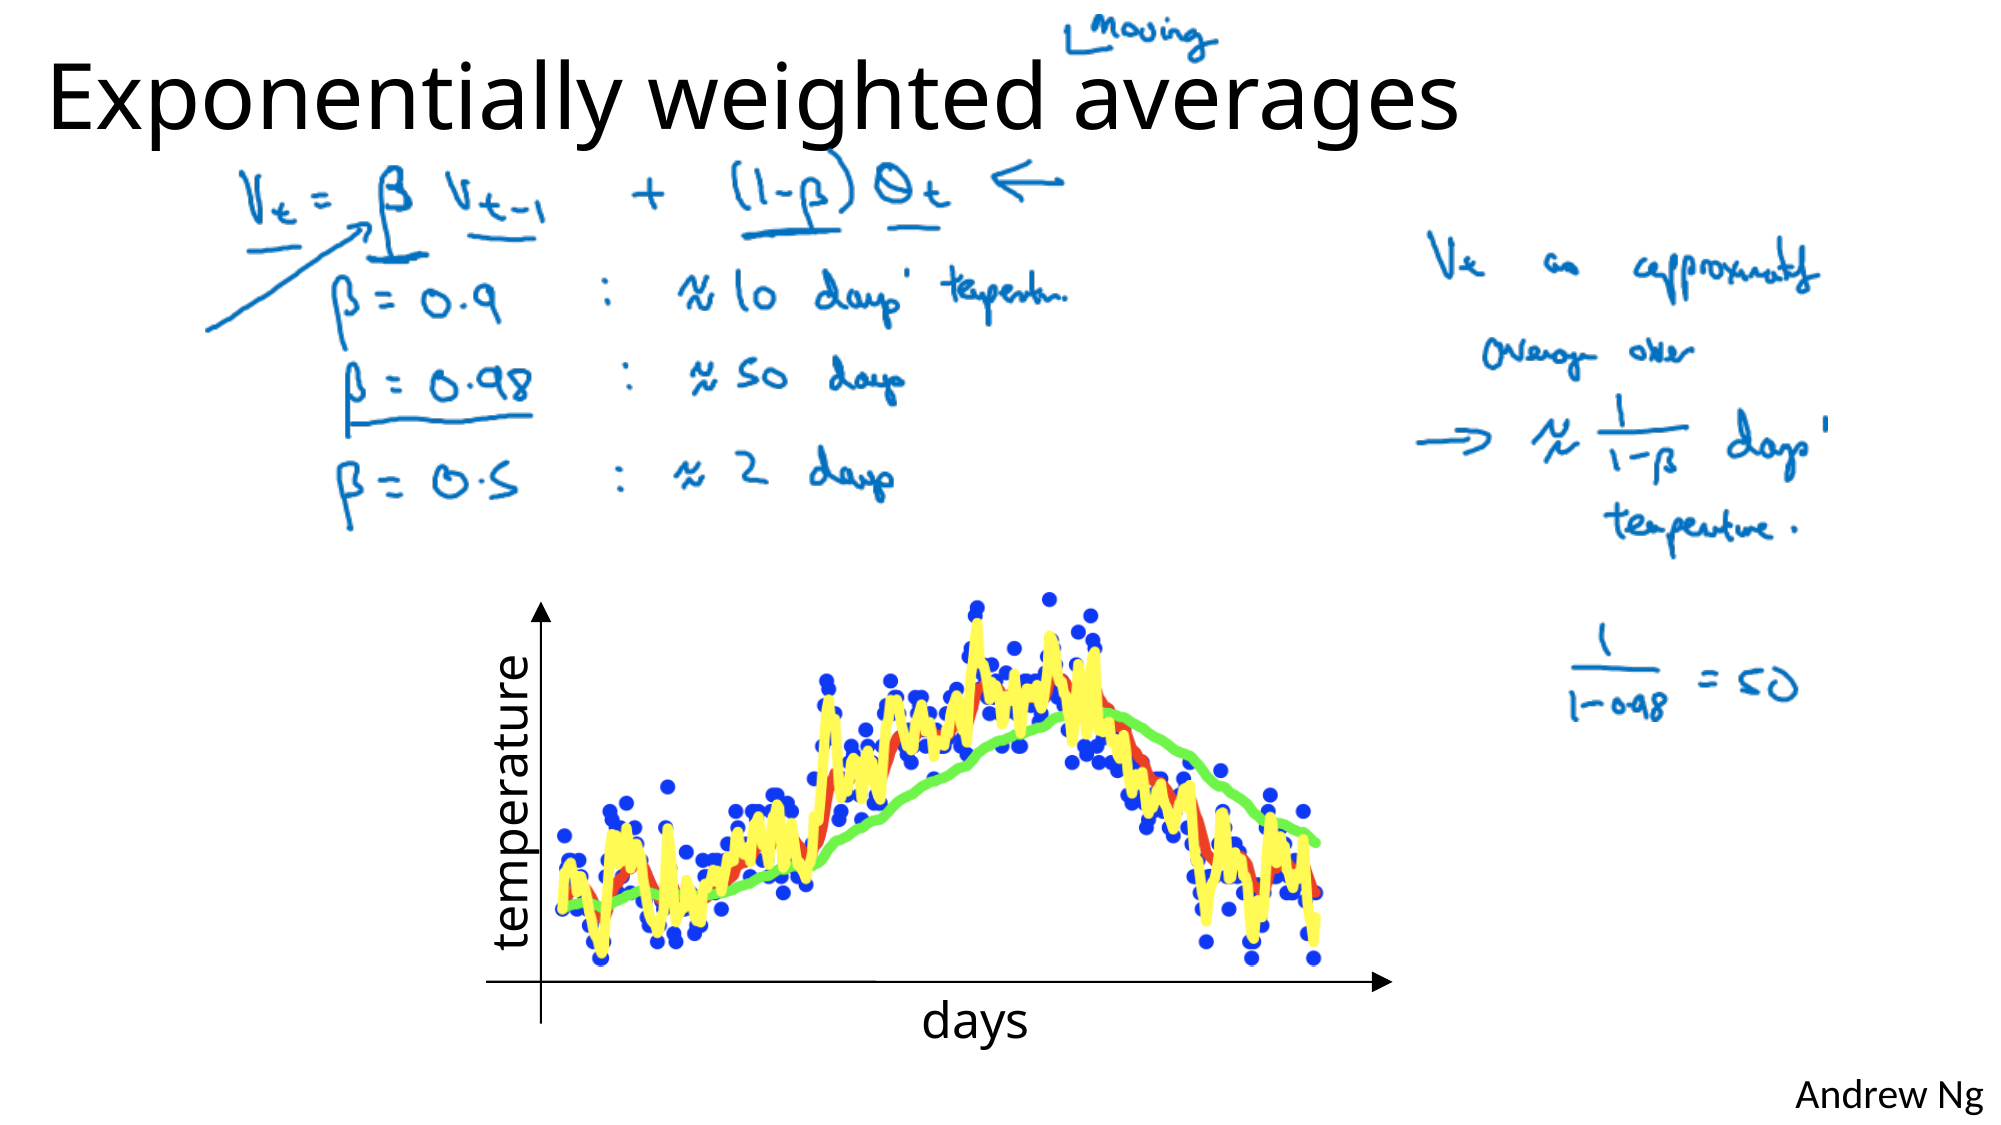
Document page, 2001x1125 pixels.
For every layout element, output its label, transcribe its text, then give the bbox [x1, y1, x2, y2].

title Exponentially weighted averages [30, 29, 205, 248]
text_box temperature [469, 722, 545, 967]
text_box days [906, 981, 1045, 1057]
picture [205, 14, 1828, 967]
